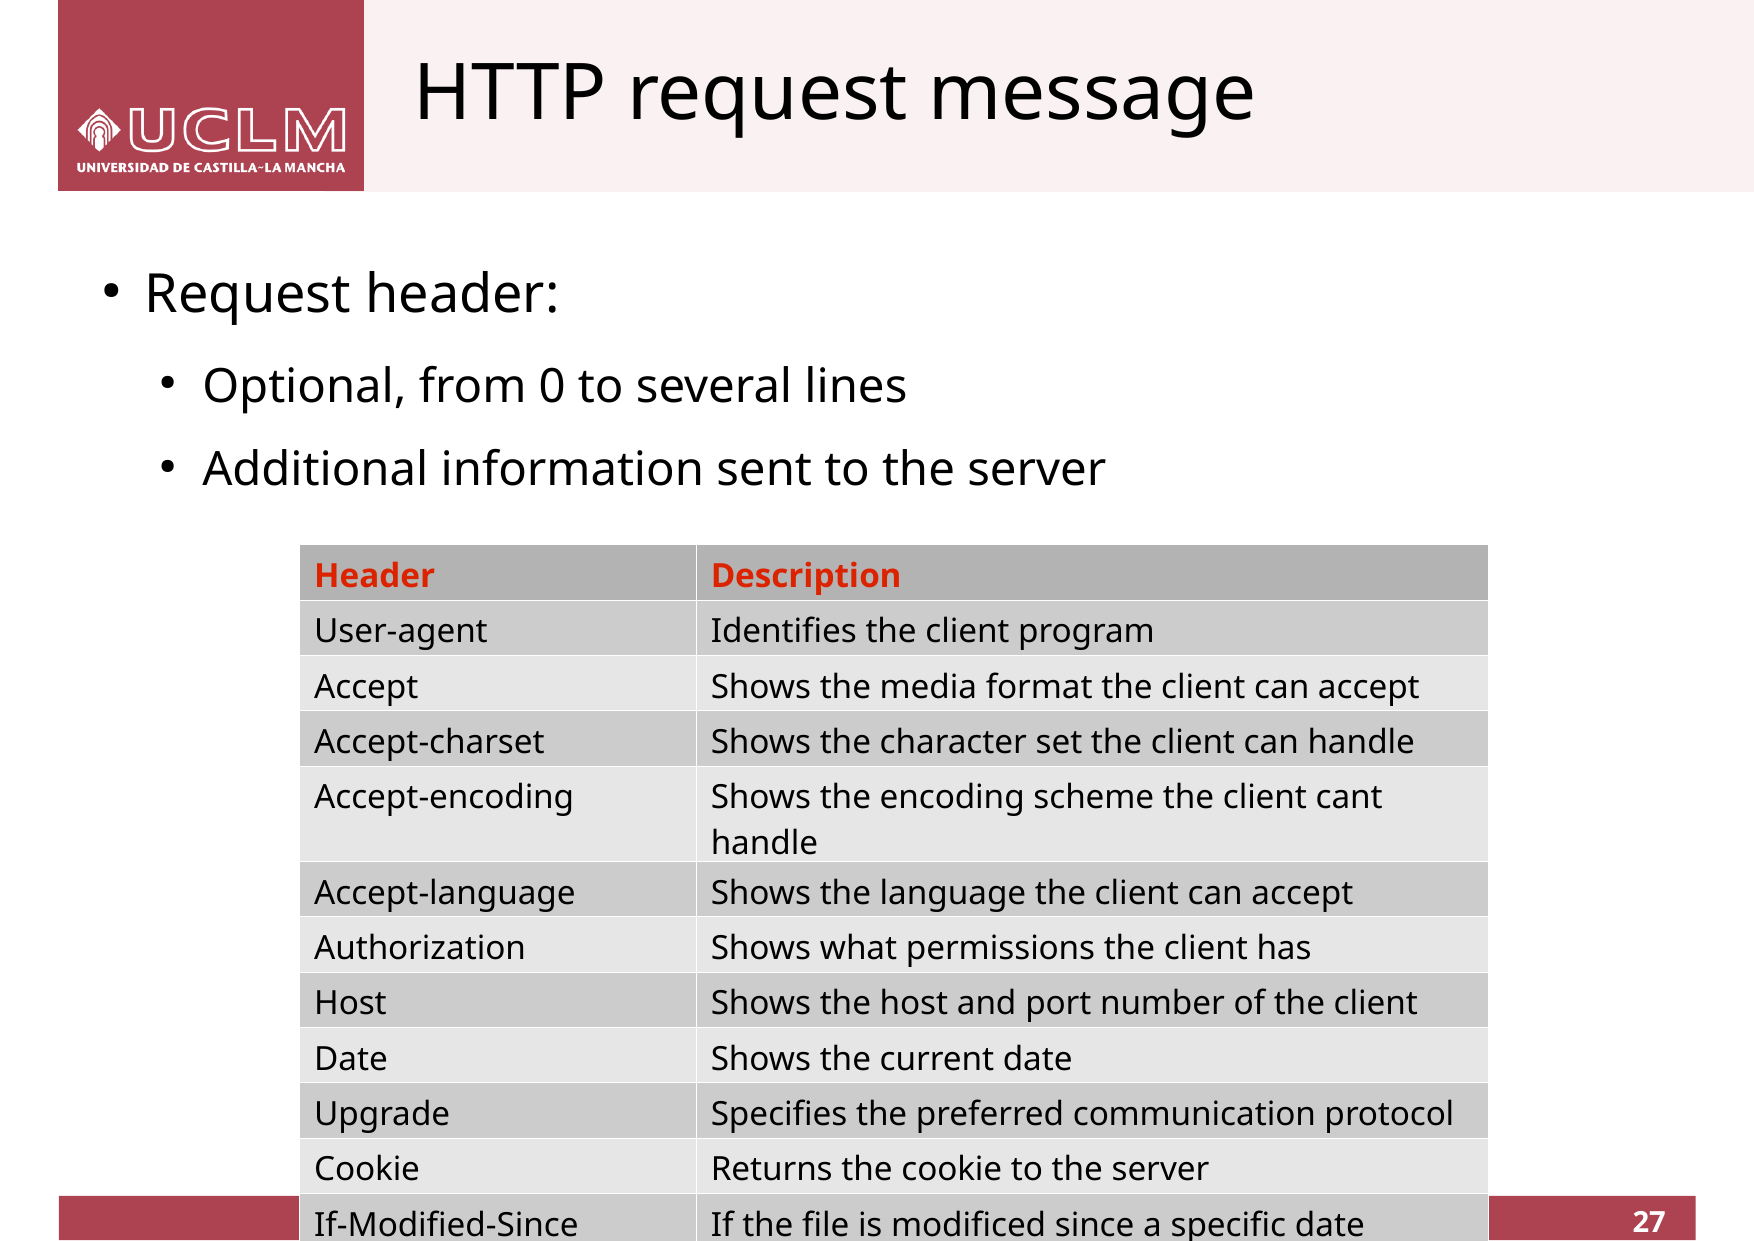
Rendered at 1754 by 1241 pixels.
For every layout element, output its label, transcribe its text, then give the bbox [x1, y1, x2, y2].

table_cell Upgrade [300, 1083, 696, 1138]
table_cell Shows the character set the client can handle [697, 711, 1488, 766]
table_cell If-Modified-Since [300, 1194, 696, 1241]
table_cell Host [300, 973, 696, 1027]
table_cell If the file is modificed since a specific date [697, 1194, 1488, 1241]
table_cell Accept-charset [300, 711, 696, 766]
table_cell Date [300, 1028, 696, 1082]
table_cell Shows what permissions the client has [697, 917, 1488, 972]
table_cell Identifies the client program [697, 601, 1488, 655]
table_cell Shows the encoding scheme the client cant handle [697, 767, 1488, 861]
table_cell Cookie [300, 1139, 696, 1193]
table_cell Shows the media format the client can accept [697, 656, 1488, 710]
table_cell Accept-language [300, 862, 696, 916]
table_cell User-agent [300, 601, 696, 655]
table_header Description [697, 545, 1488, 600]
table_header Header [300, 545, 696, 600]
table_cell Accept-encoding [300, 767, 696, 861]
table_cell Specifies the preferred communication protocol [697, 1083, 1488, 1138]
table_cell Returns the cookie to the server [697, 1139, 1488, 1193]
table_cell Shows the language the client can accept [697, 862, 1488, 916]
table_cell Authorization [300, 917, 696, 972]
picture [58, 0, 364, 191]
table_cell Shows the current date [697, 1028, 1488, 1082]
list Request header: Optional, from 0 to several lines Additional information sent to the server [87, 254, 1667, 502]
table_cell Shows the host and port number of the client [697, 973, 1488, 1027]
table_cell Accept [300, 656, 696, 710]
title HTTP request message [413, 0, 1667, 198]
